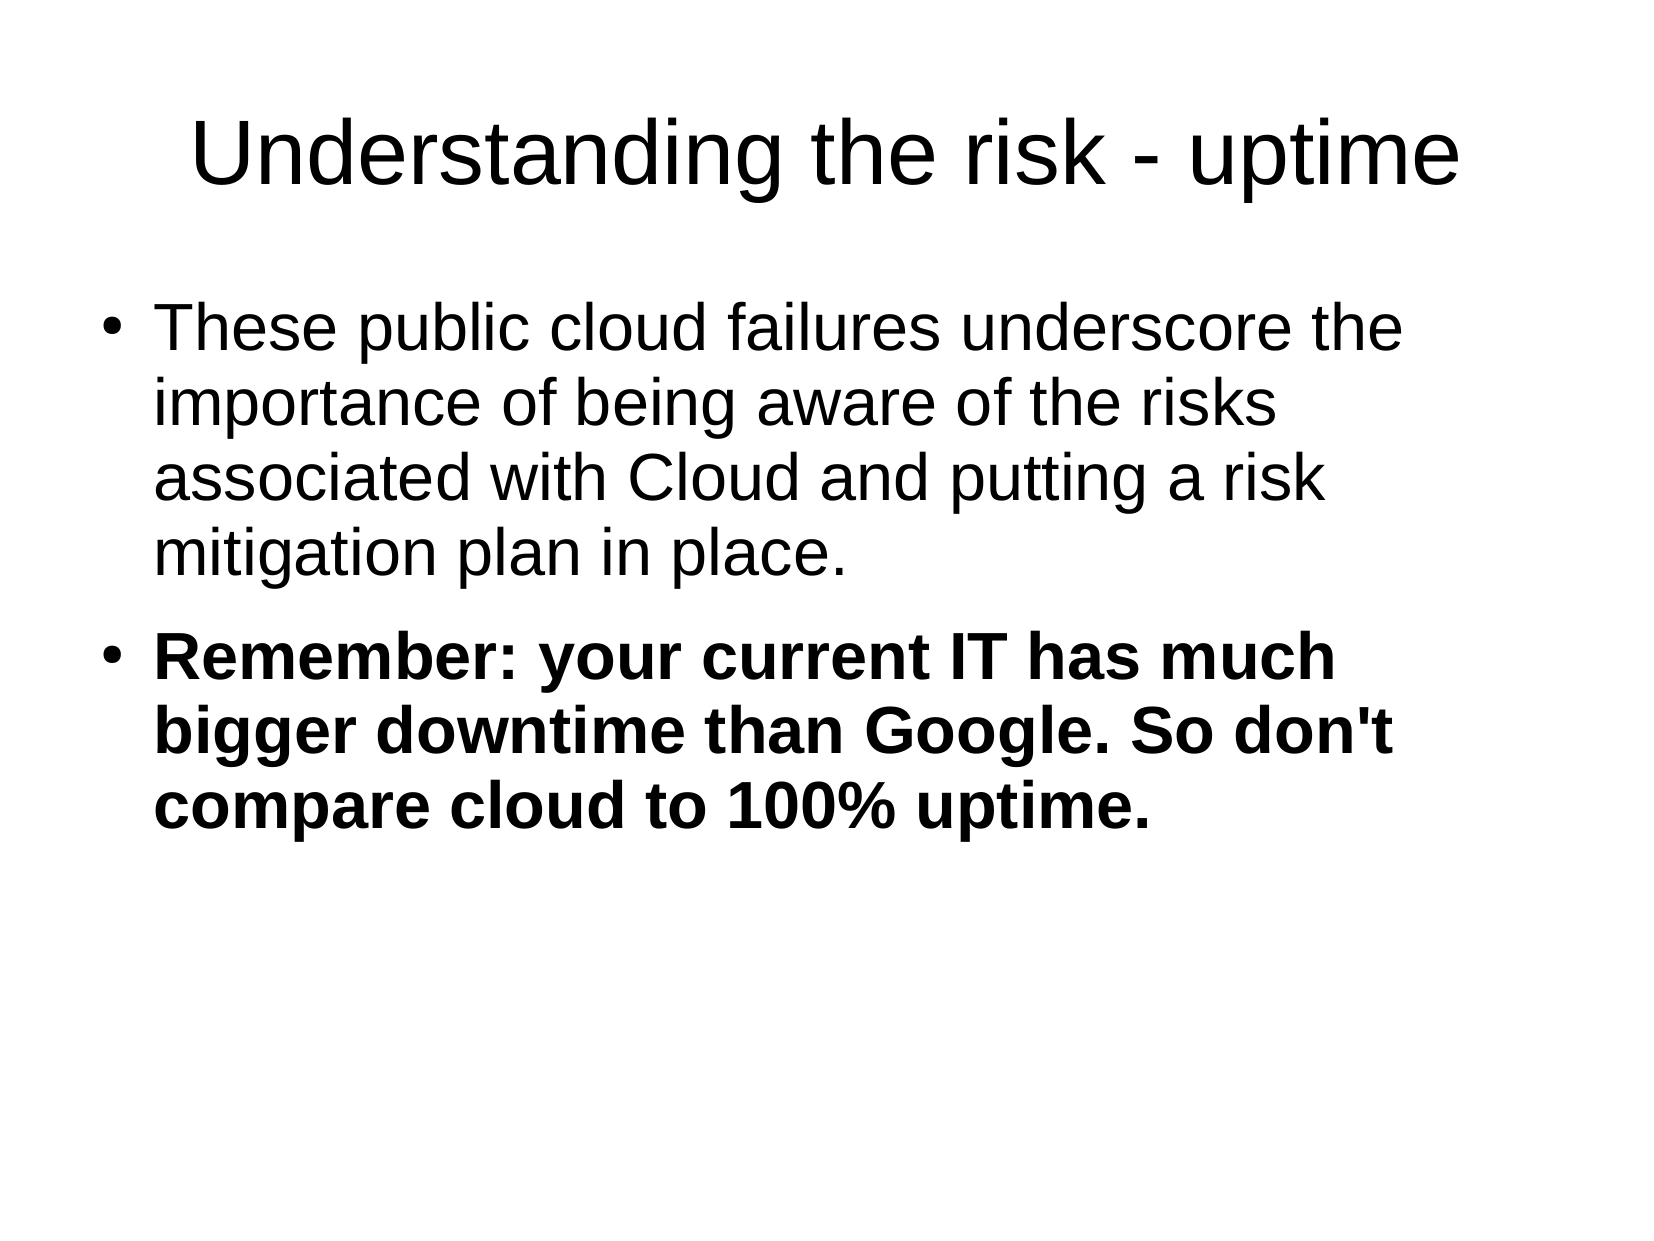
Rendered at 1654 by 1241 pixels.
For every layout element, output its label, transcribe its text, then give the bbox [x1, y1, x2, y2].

title Understanding the risk - uptime [82, 49, 1571, 257]
list These public cloud failures underscore the importance of being aware of the risks associated with Cloud and putting a risk mitigation plan in place. Remember: your current IT has much bigger downtime than Google. So don't compare cloud to 100% uptime. [82, 290, 1538, 1010]
